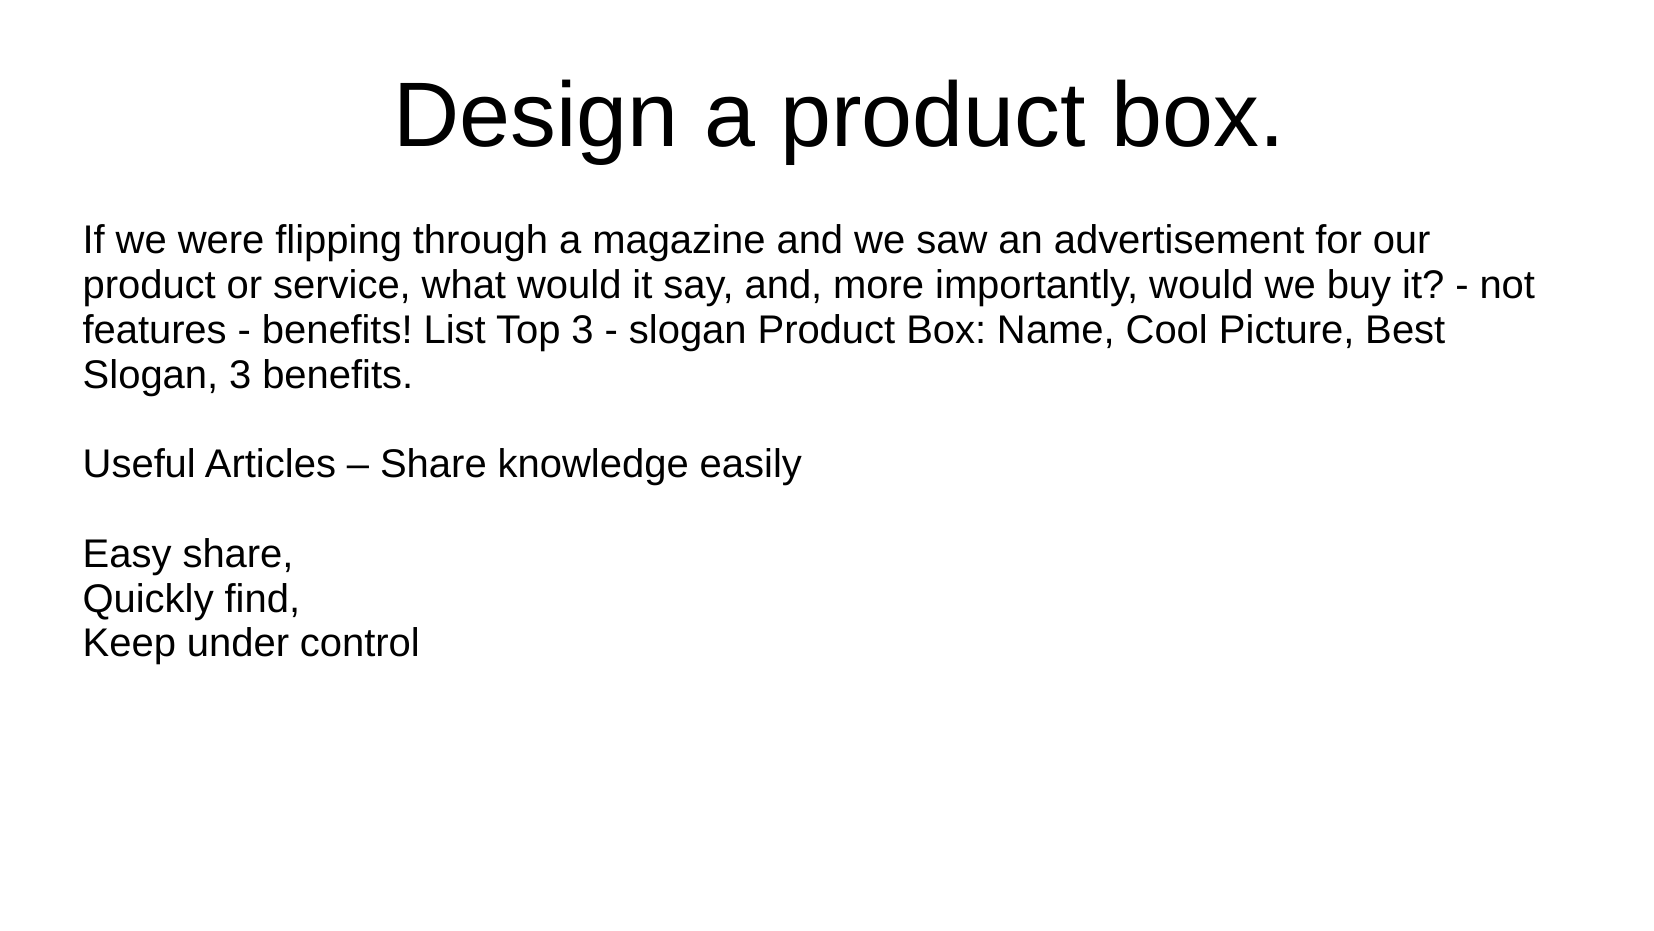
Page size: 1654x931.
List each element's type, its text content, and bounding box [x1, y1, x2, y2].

list If we were flipping through a magazine and we saw an advertisement for our product or service, what would it say, and, more importantly, would we buy it? - not features - benefits! List Top 3 - slogan Product Box: Name, Cool Picture, Best Slogan, 3 benefits. Useful Articles – Share knowledge easily Easy share, Quickly find, Keep under control [82, 217, 1571, 758]
title Design a product box. [82, 37, 1571, 193]
